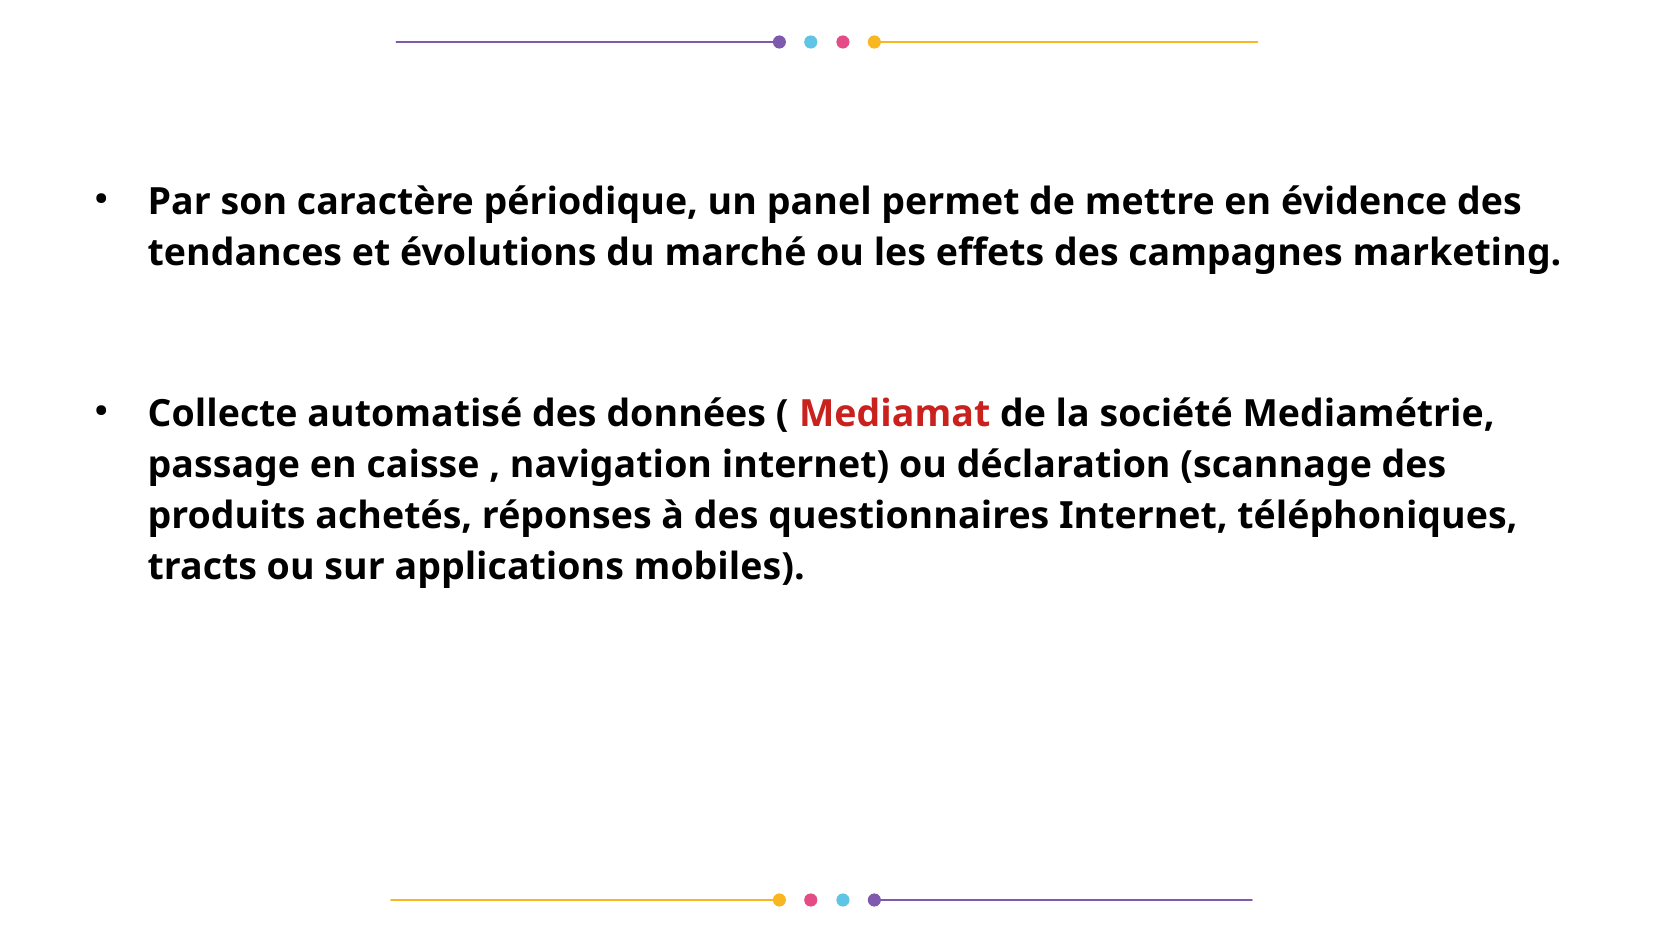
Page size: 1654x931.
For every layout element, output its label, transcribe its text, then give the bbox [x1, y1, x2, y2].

list Par son caractère périodique, un panel permet de mettre en évidence des tendances et évolutions du marché ou les effets des campagnes marketing. Collecte automatisé des données ( Mediamat de la société Mediamétrie, passage en caisse , navigation internet) ou déclaration (scannage des produits achetés, réponses à des questionnaires Internet, téléphoniques, tracts ou sur applications mobiles). [76, 99, 1565, 768]
